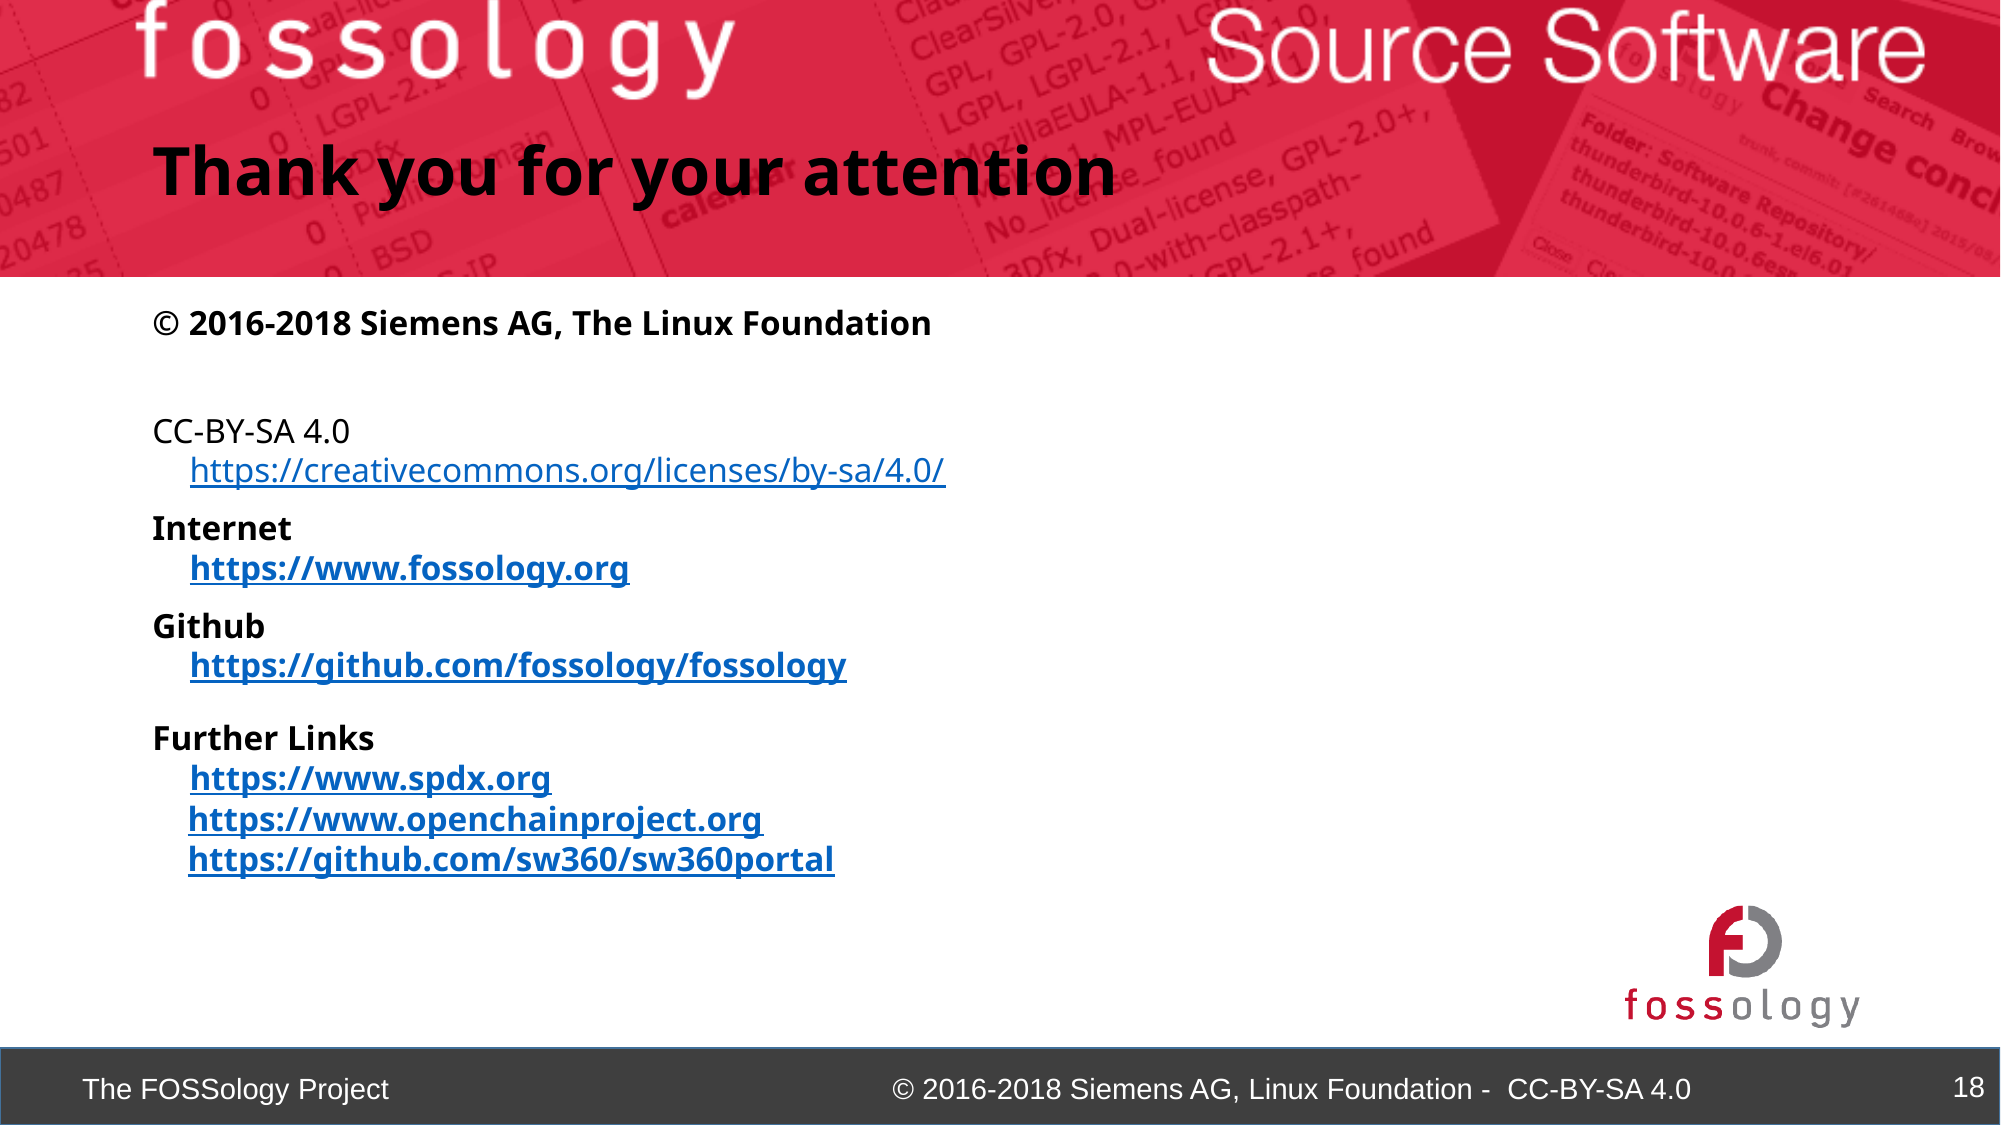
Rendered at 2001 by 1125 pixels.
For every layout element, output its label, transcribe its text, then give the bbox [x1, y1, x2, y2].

picture [1621, 1013, 1863, 1031]
text_box © 2016-2018 Siemens AG, The Linux Foundation CC-BY-SA 4.0 https://creativecommons.org/licenses/by-sa/4.0/ Internet https://www.fossology.org Github https://github.com/fossology/fossology Further Links https://www.spdx.org https://www.openchainproject.org https://github.com/sw360/sw360portal [137, 299, 1863, 1013]
picture [0, 0, 2001, 277]
text_box Thank you for your attention [137, 59, 1863, 277]
